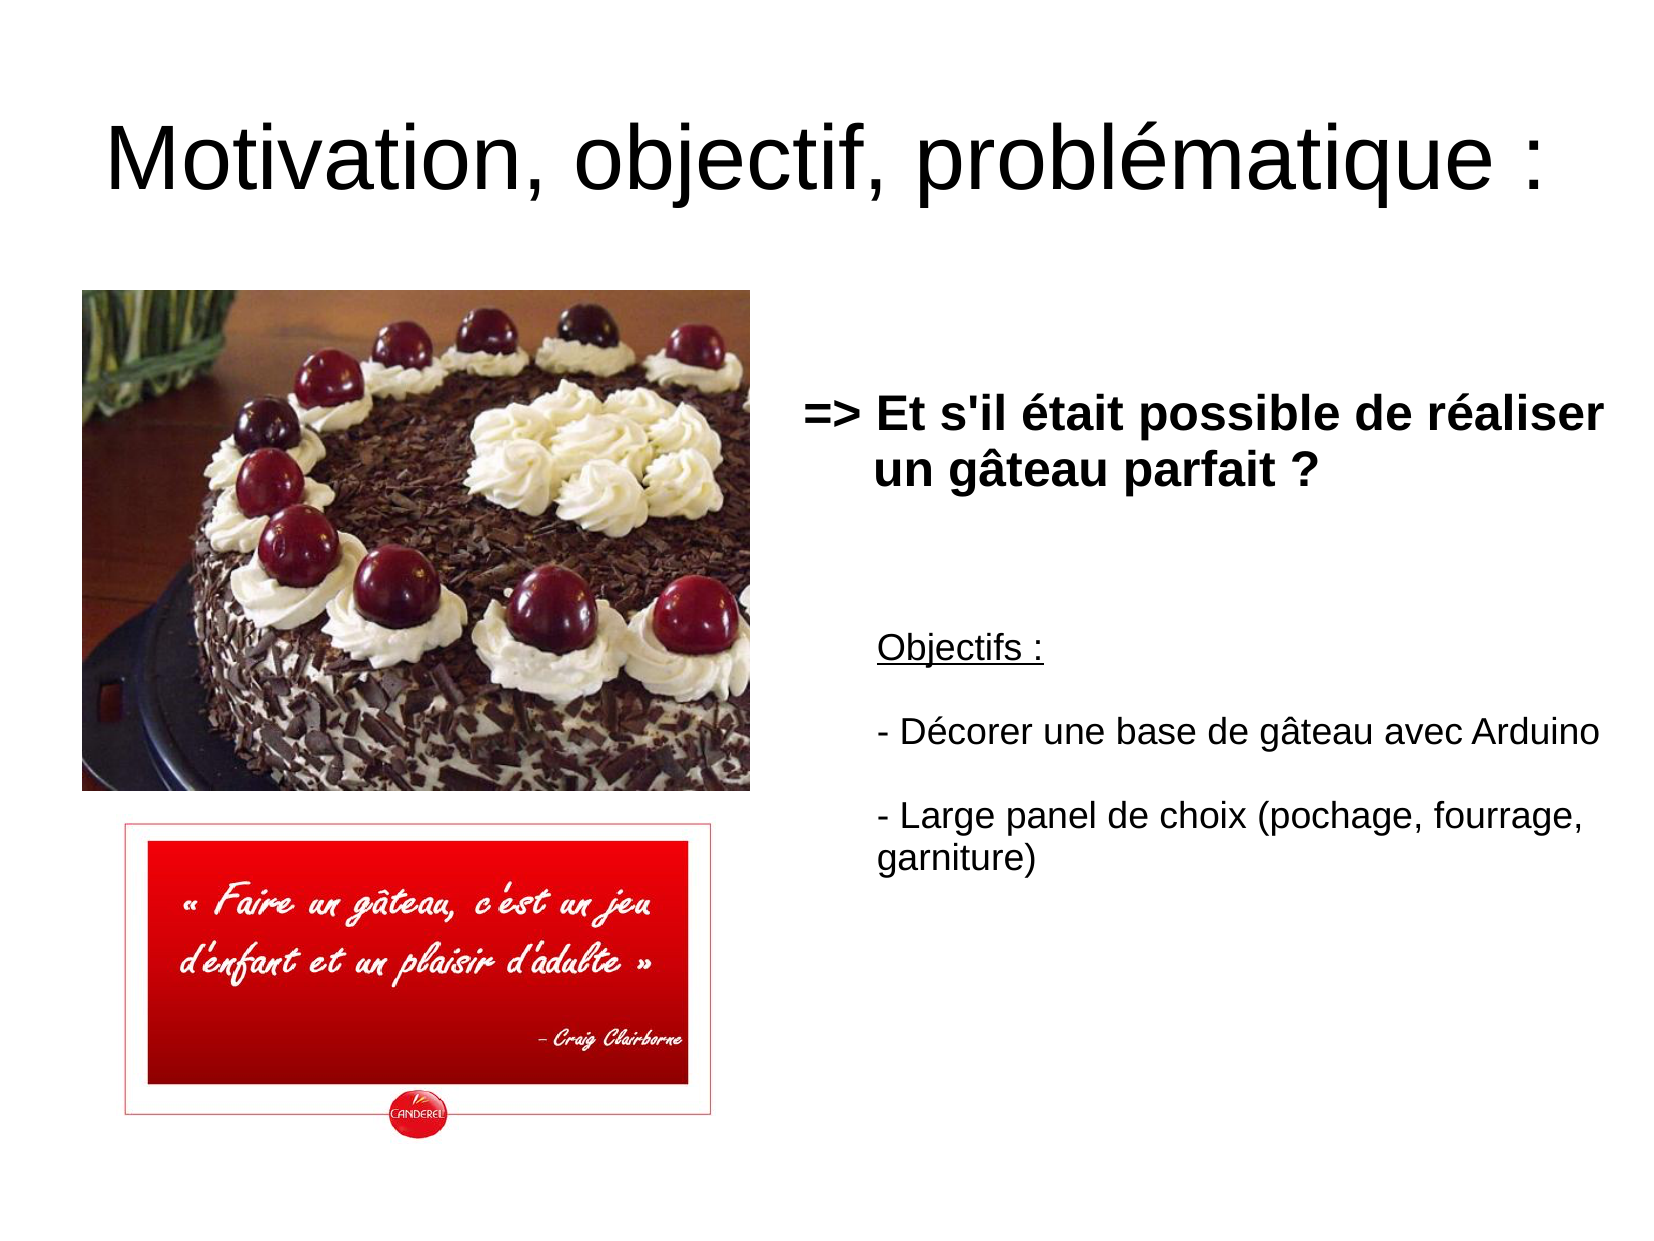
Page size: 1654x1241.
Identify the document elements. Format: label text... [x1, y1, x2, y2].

title Motivation, objectif, problématique : [82, 49, 1571, 257]
text_box => Et s'il était possible de réaliser un gâteau parfait ? [732, 377, 1654, 597]
text_box Objectifs : - Décorer une base de gâteau avec Arduino - Large panel de choix (pochage, fourrage, garniture) [862, 619, 1625, 939]
picture [82, 290, 750, 791]
picture [116, 814, 721, 1144]
